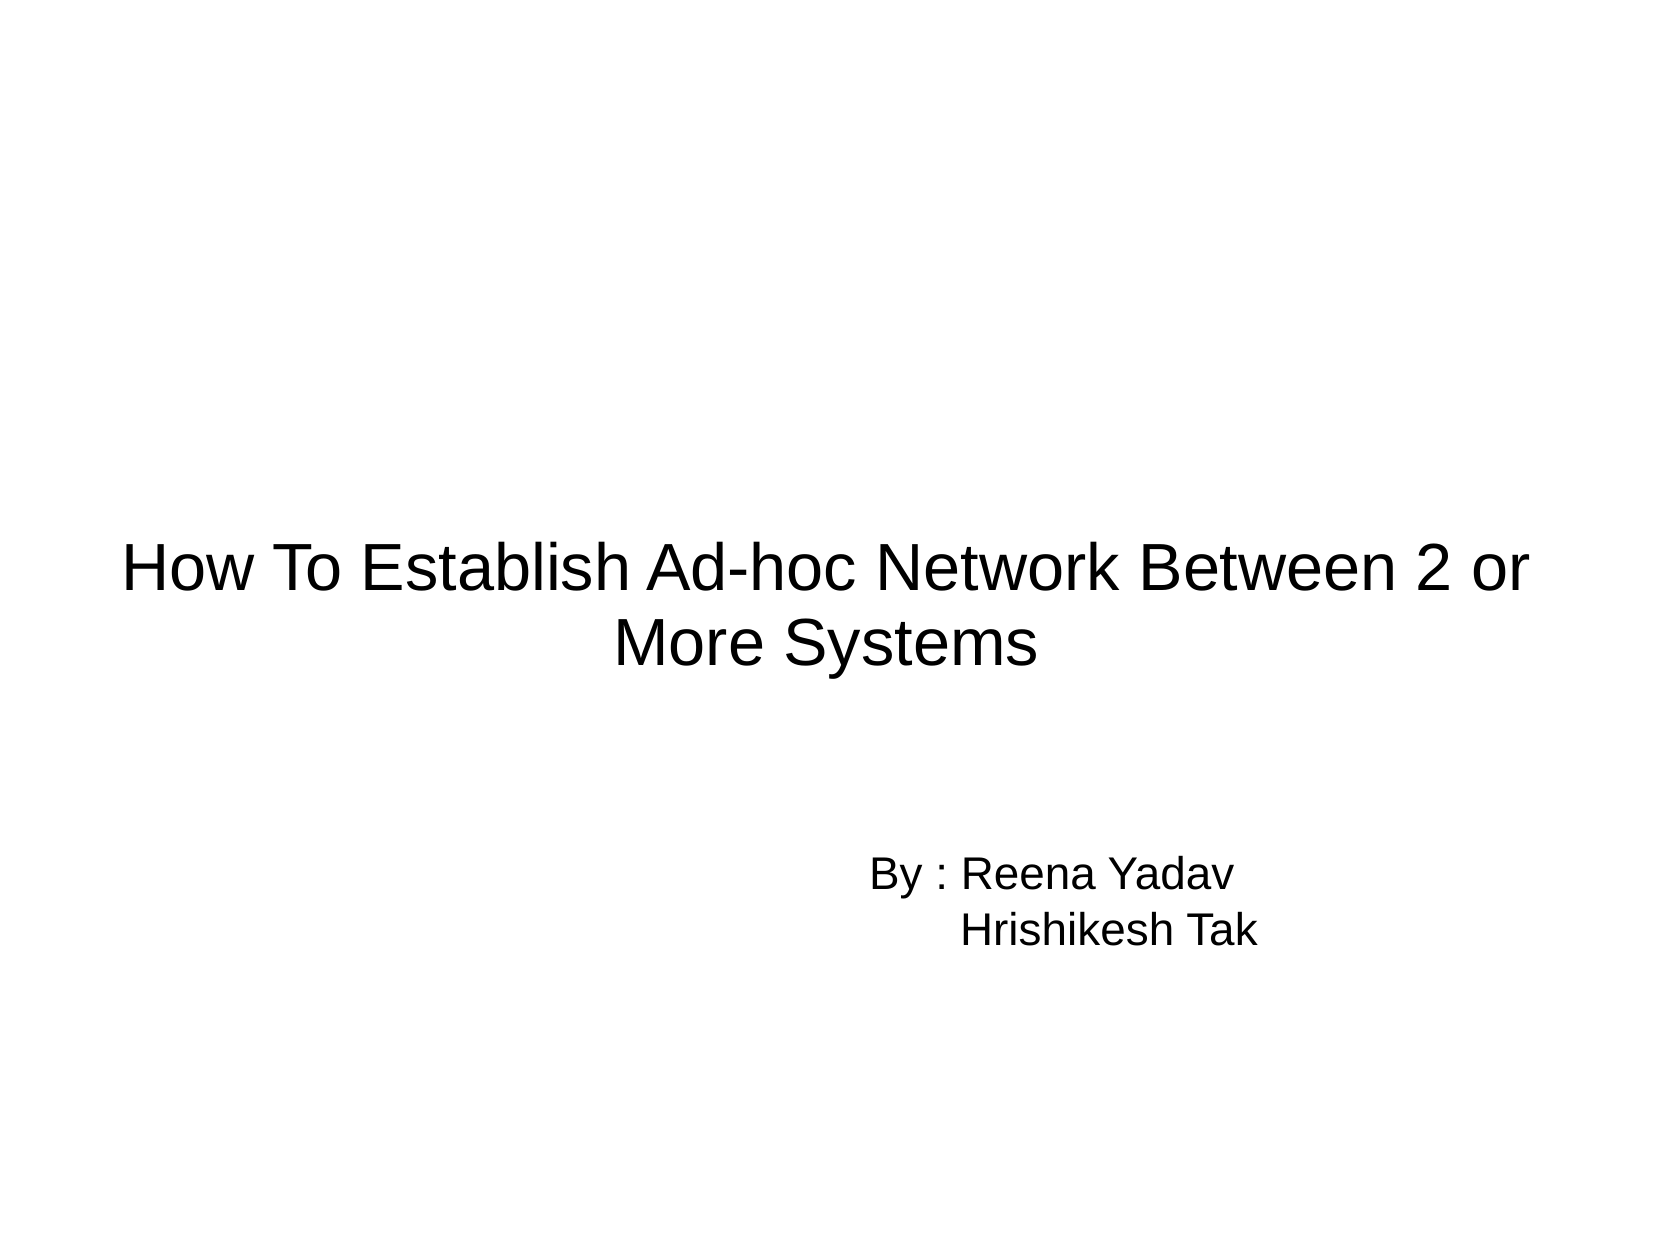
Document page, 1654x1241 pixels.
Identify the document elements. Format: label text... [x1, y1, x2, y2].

subtitle How To Establish Ad-hoc Network Between 2 or More Systems By : Reena Yadav Hrishikesh Tak [82, 81, 1571, 1231]
